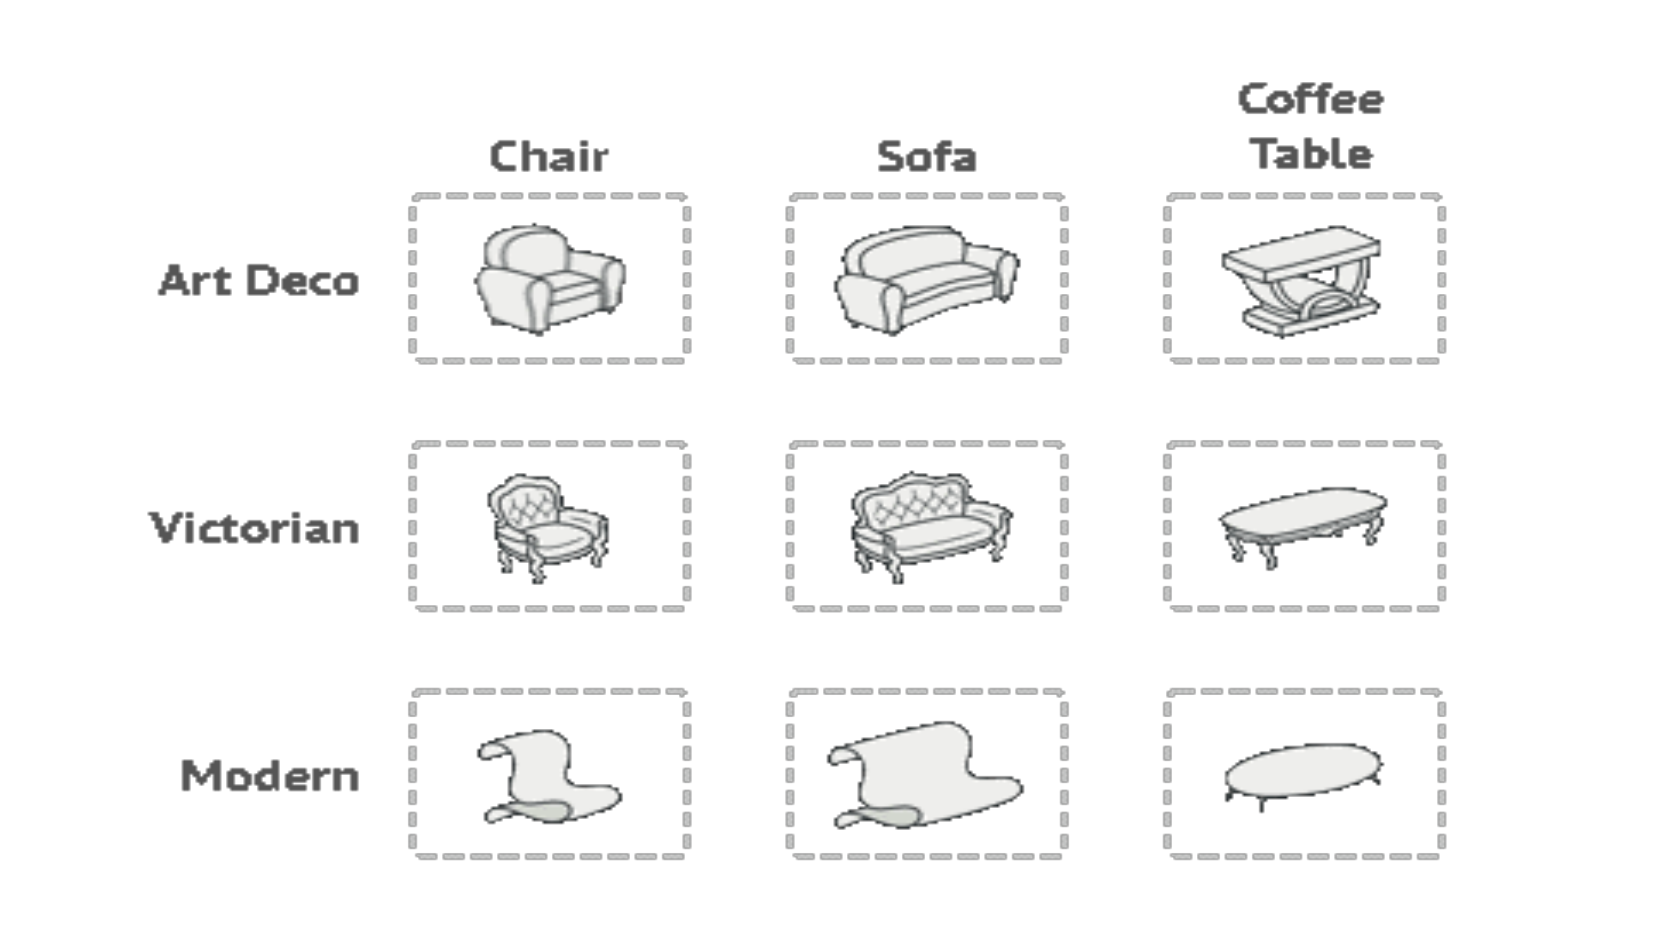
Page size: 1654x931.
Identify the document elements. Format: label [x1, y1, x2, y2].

picture [105, 59, 1546, 886]
